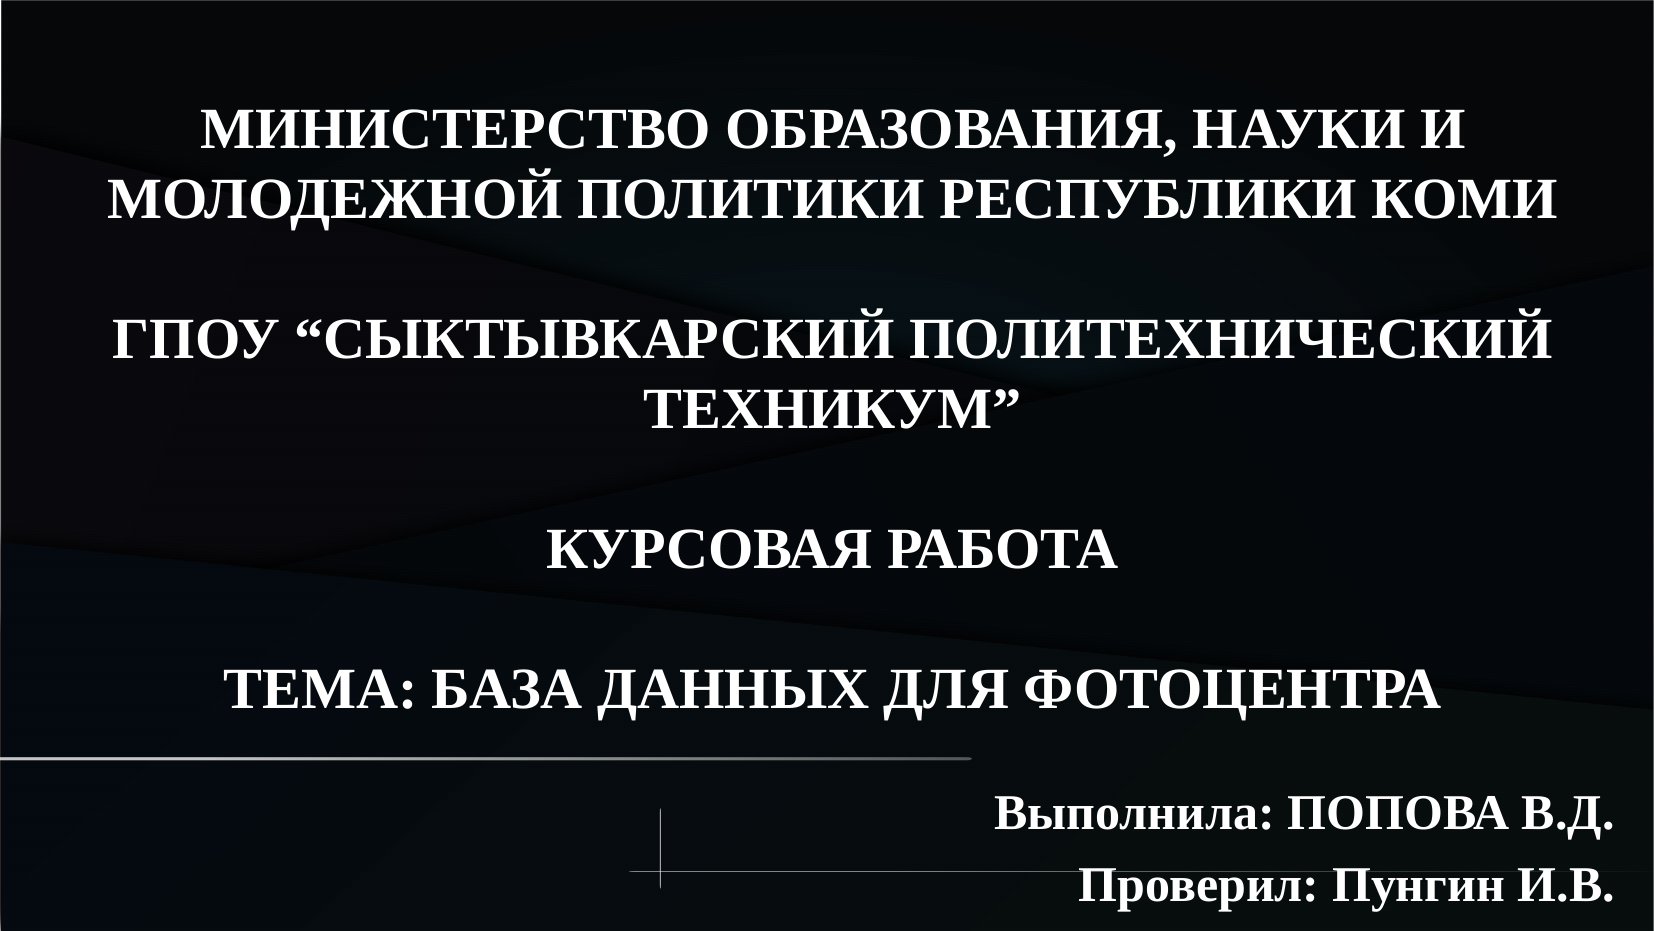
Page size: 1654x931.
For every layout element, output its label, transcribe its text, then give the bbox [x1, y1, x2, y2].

title Выполнила: Попова В.д. Проверил: Пунгин И.В. [843, 855, 1630, 931]
text_box Министерство образования, науки и молодежной политики Республики Коми ГПОУ “Сыктывкарский политехнический техникум” Курсовая работа Тема: База данных для фотоцентра [82, 82, 1583, 646]
picture [0, 0, 1654, 931]
